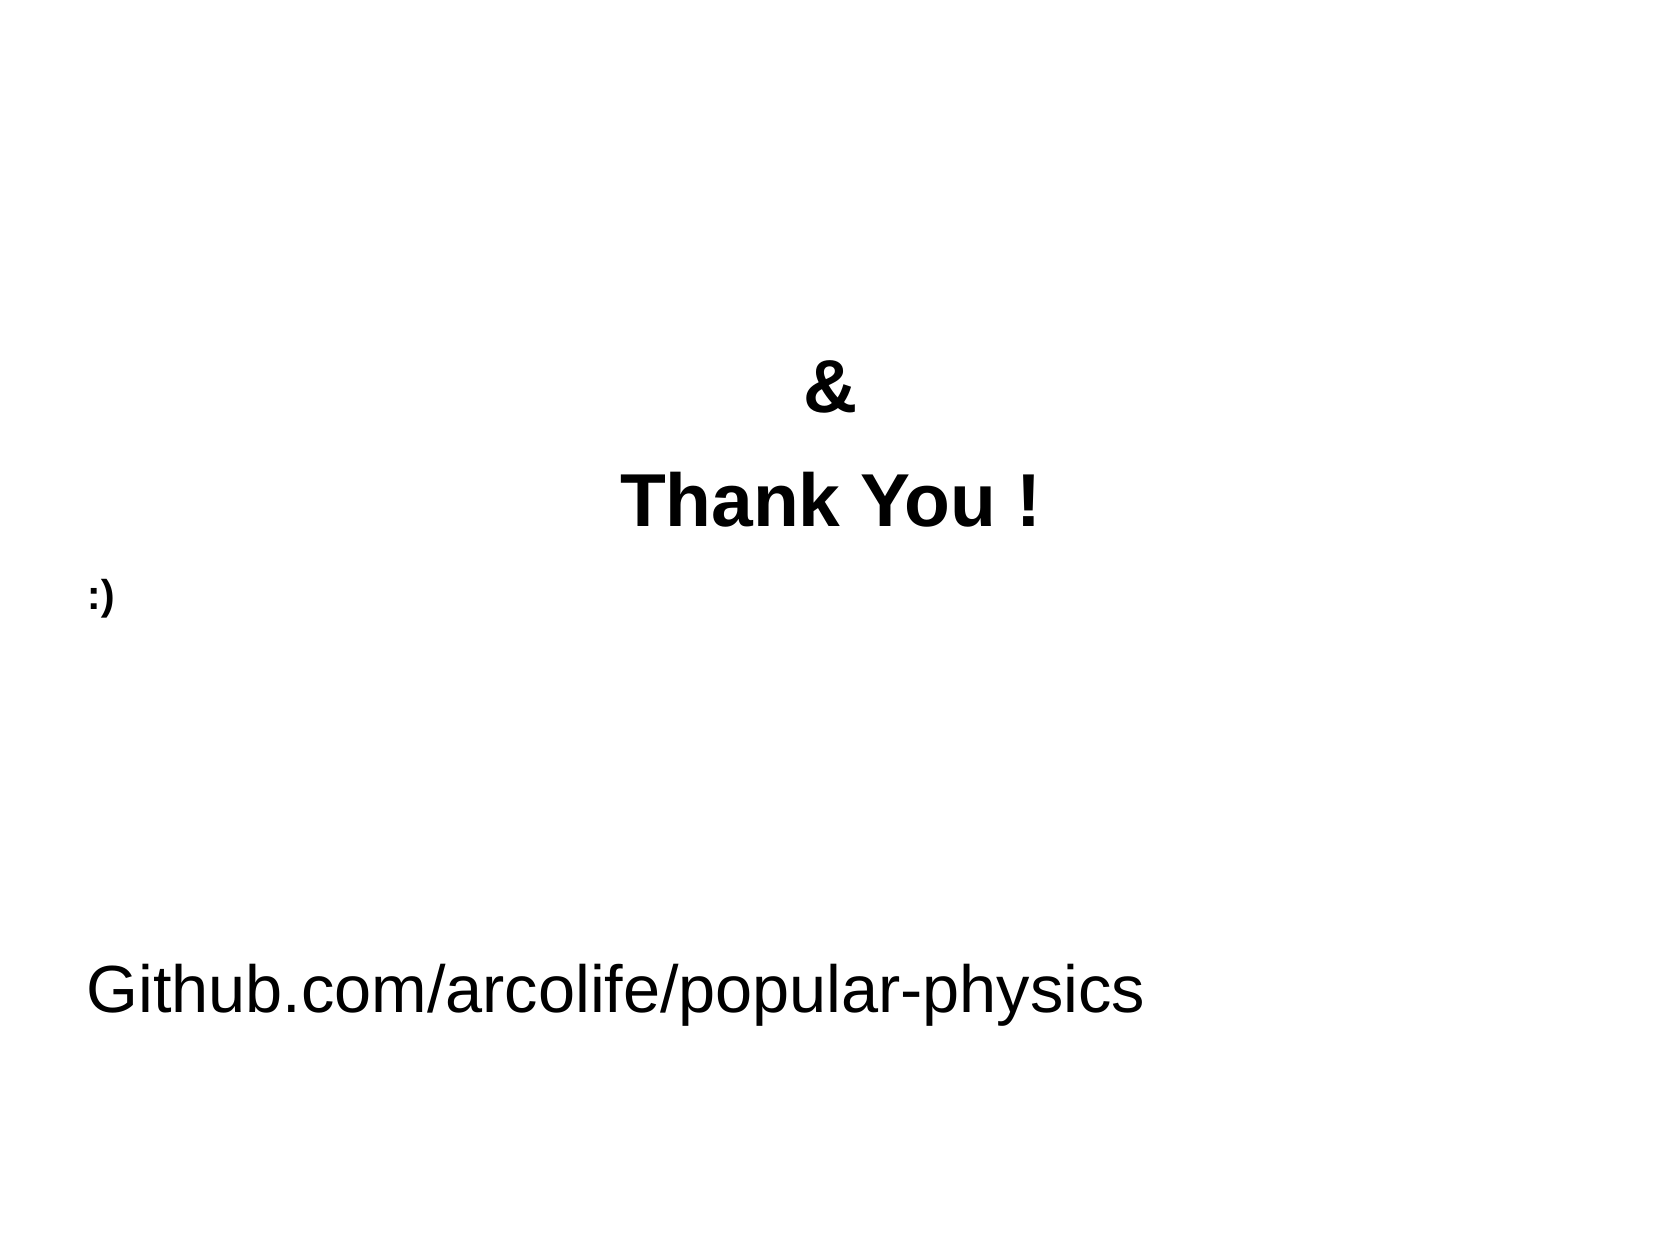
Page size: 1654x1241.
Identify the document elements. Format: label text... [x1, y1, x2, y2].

list & Thank You ! :) Github.com/arcolife/popular-physics [86, 345, 1576, 1065]
